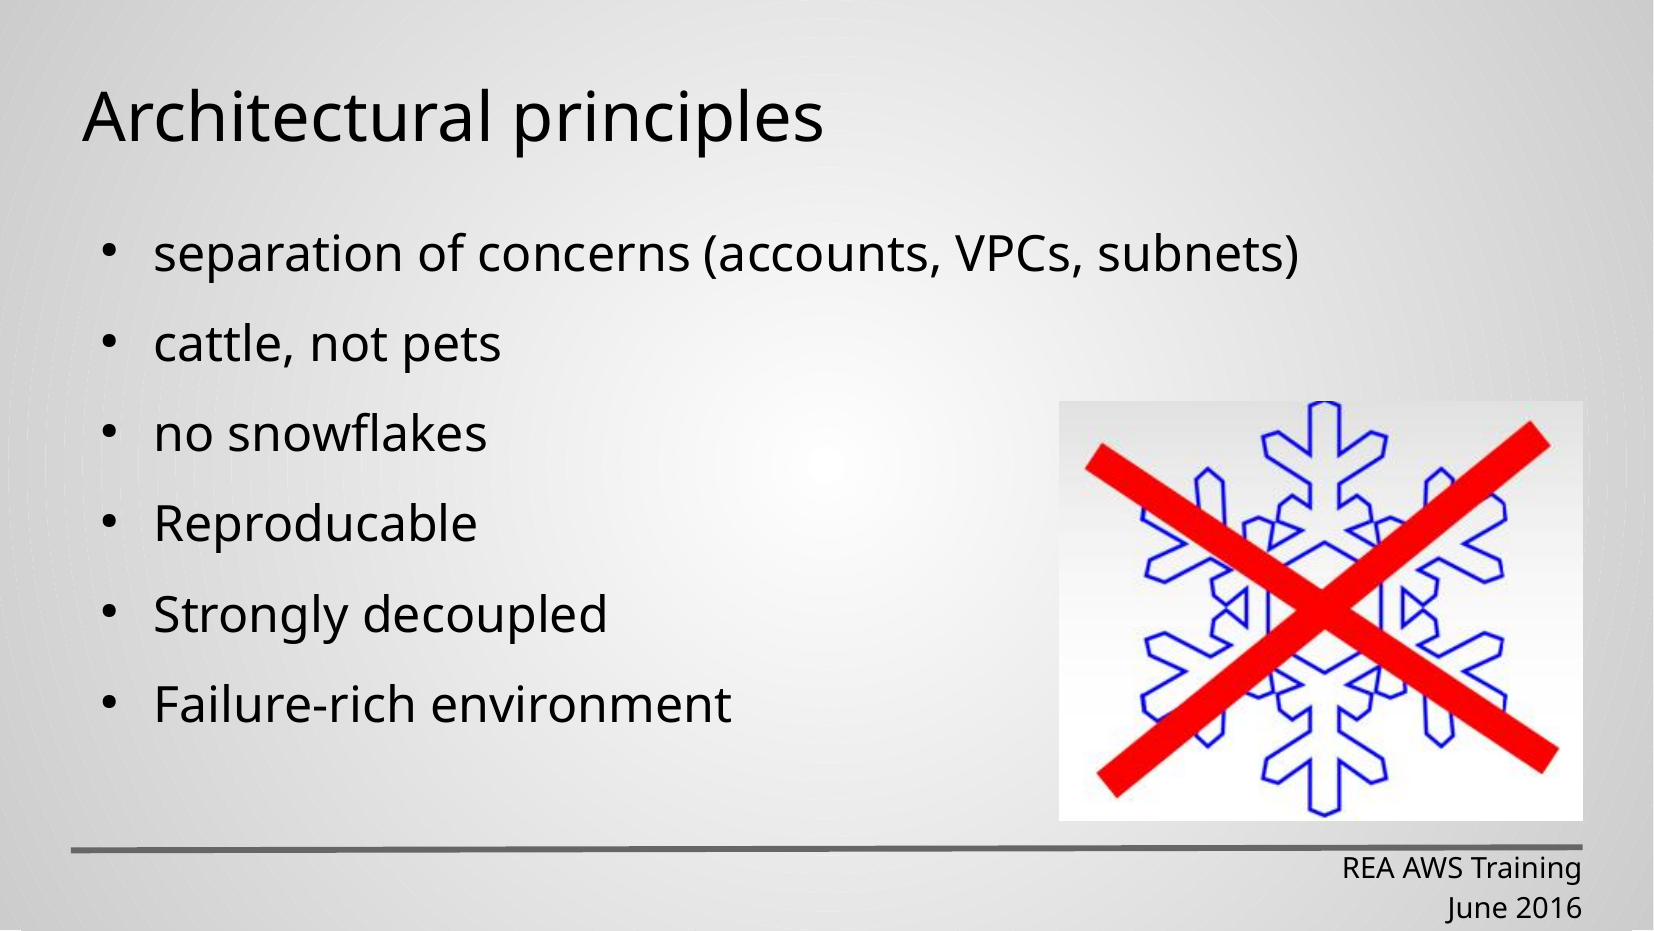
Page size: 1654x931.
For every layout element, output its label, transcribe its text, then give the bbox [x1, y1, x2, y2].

title Architectural principles [82, 36, 1571, 193]
list separation of concerns (accounts, VPCs, subnets) cattle, not pets no snowflakes Reproducable Strongly decoupled Failure-rich environment [82, 217, 1571, 827]
picture [1059, 401, 1583, 821]
